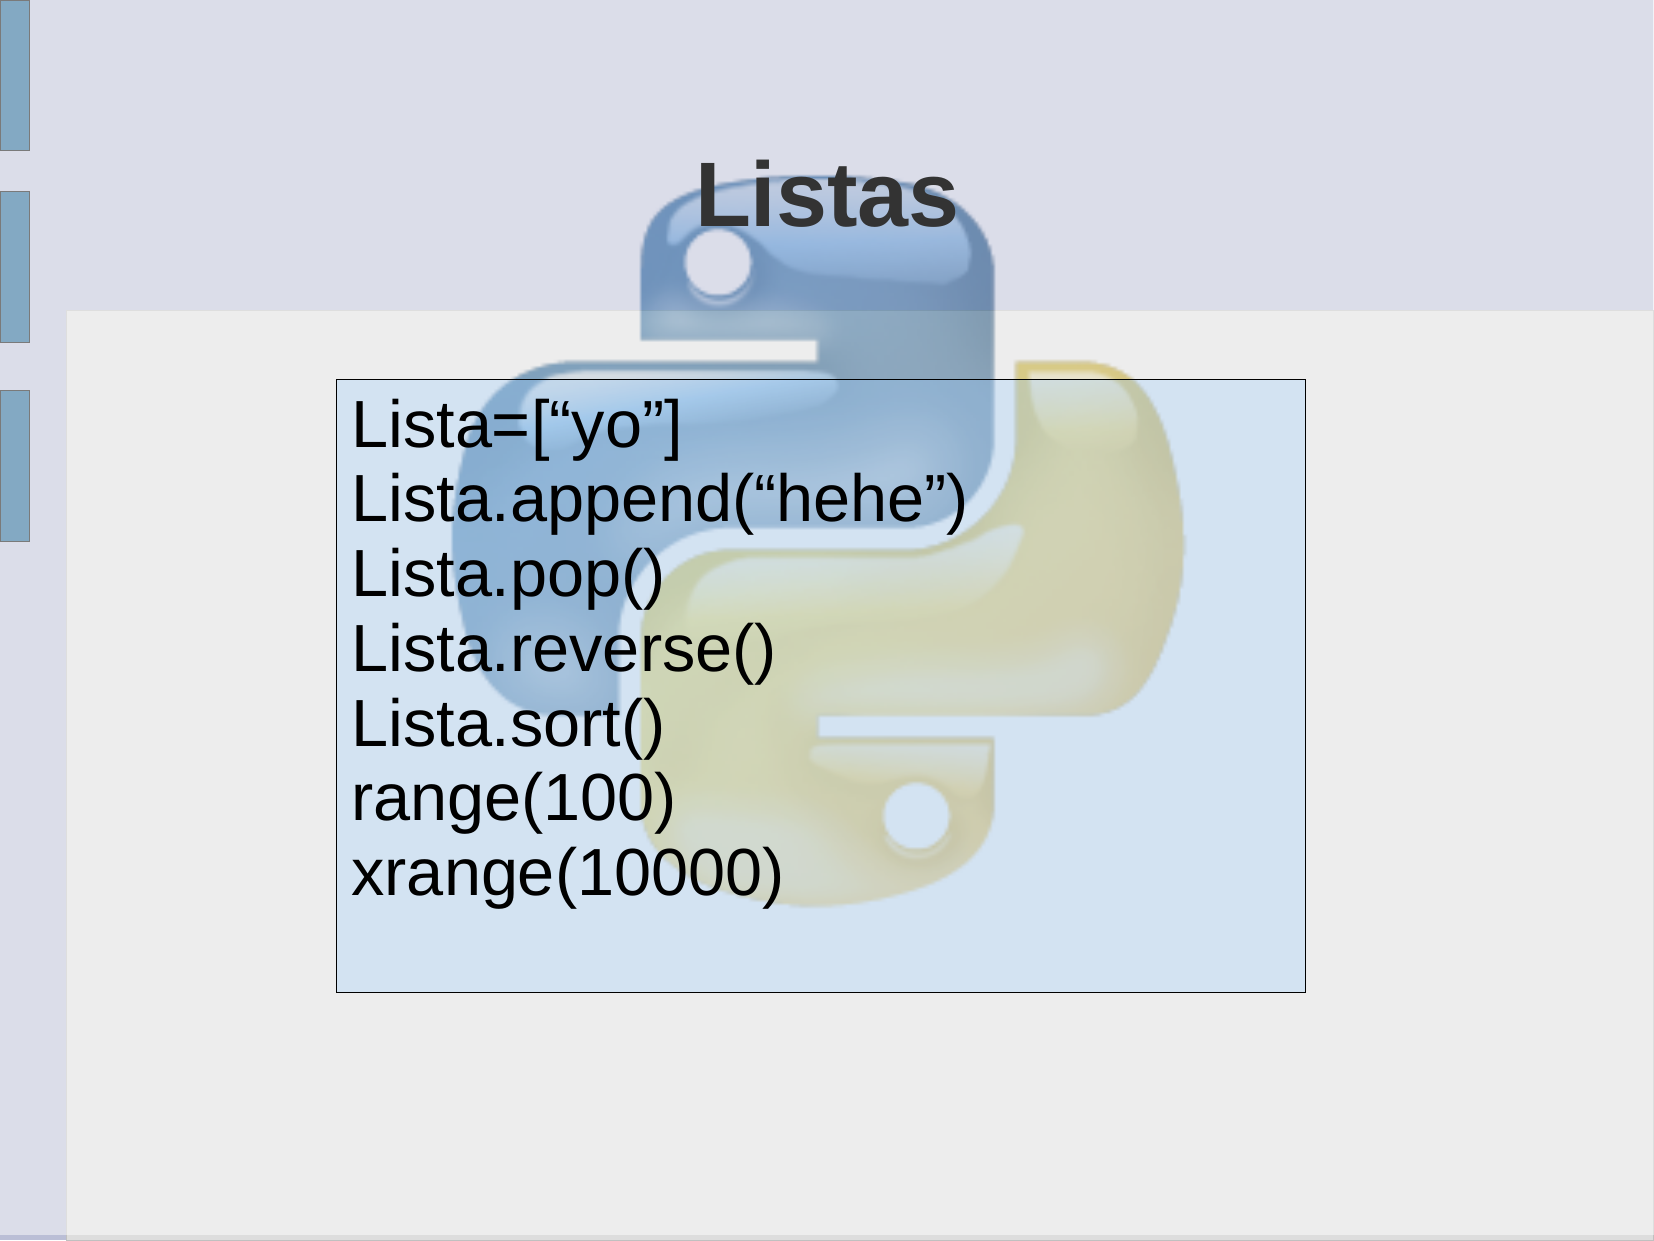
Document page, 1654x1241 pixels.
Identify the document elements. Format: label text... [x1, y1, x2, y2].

title Listas [121, 91, 1534, 299]
picture [0, 0, 1654, 1235]
text_box Lista=[“yo”] Lista.append(“hehe”) Lista.pop() Lista.reverse() Lista.sort() range(100) xrange(10000) [336, 379, 1306, 993]
